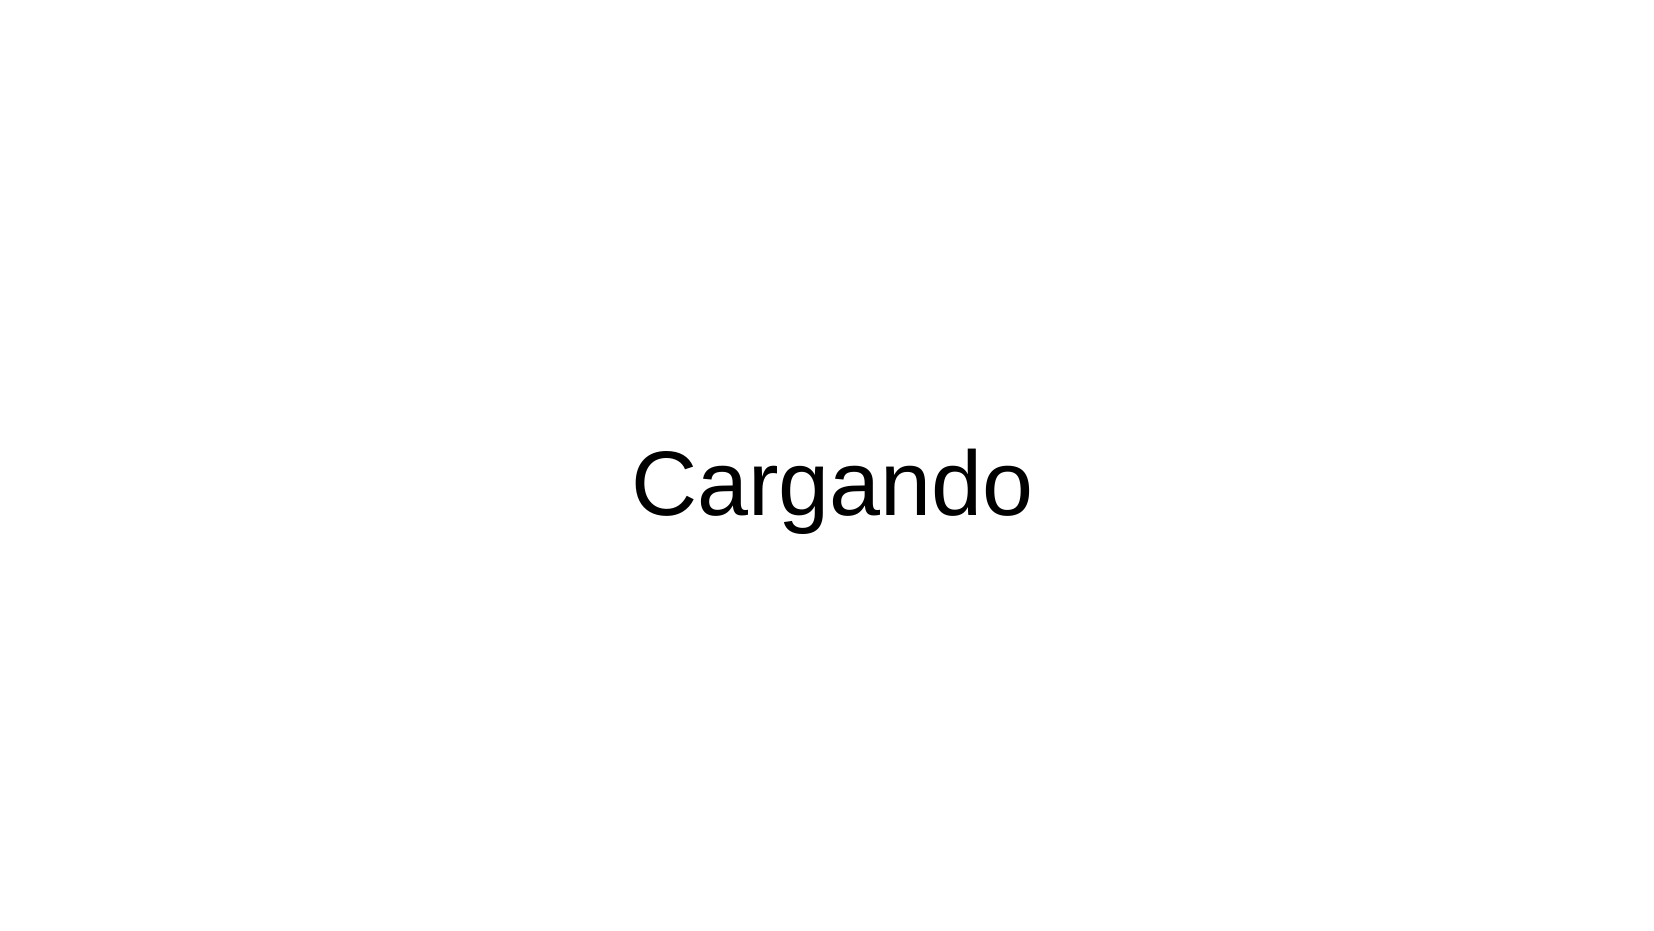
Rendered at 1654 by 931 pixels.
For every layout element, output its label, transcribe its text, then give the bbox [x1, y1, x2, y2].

title Cargando [88, 405, 1577, 562]
